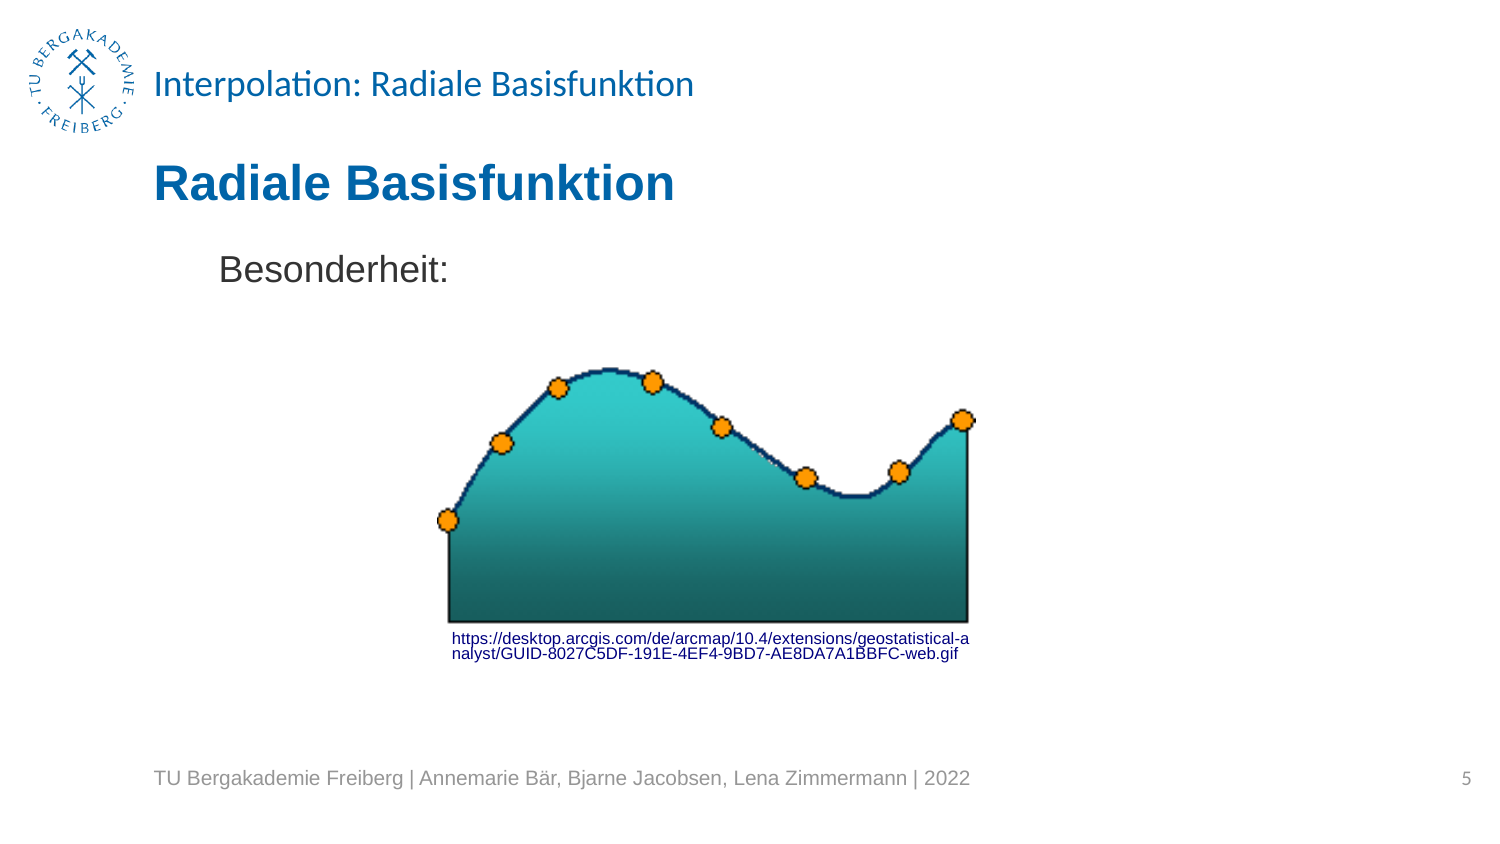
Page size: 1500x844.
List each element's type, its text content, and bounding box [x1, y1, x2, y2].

list Besonderheit: [147, 244, 1347, 319]
text_box https://desktop.arcgis.com/de/arcmap/10.4/extensions/geostatistical-analyst/GUID-8027C5DF-191E-4EF4-9BD7-AE8DA7A1BBFC-web.gif [437, 621, 993, 674]
picture [29, 29, 134, 133]
footer TU Bergakademie Freiberg | Annemarie Bär, Bjarne Jacobsen, Lena Zimmermann | 2022 [153, 764, 1353, 824]
slide_number <Foliennummer> [1352, 764, 1473, 825]
picture [437, 366, 976, 621]
list Radiale Basisfunktion [153, 150, 1353, 221]
title Interpolation: Radiale Basisfunktion [153, 29, 1353, 133]
